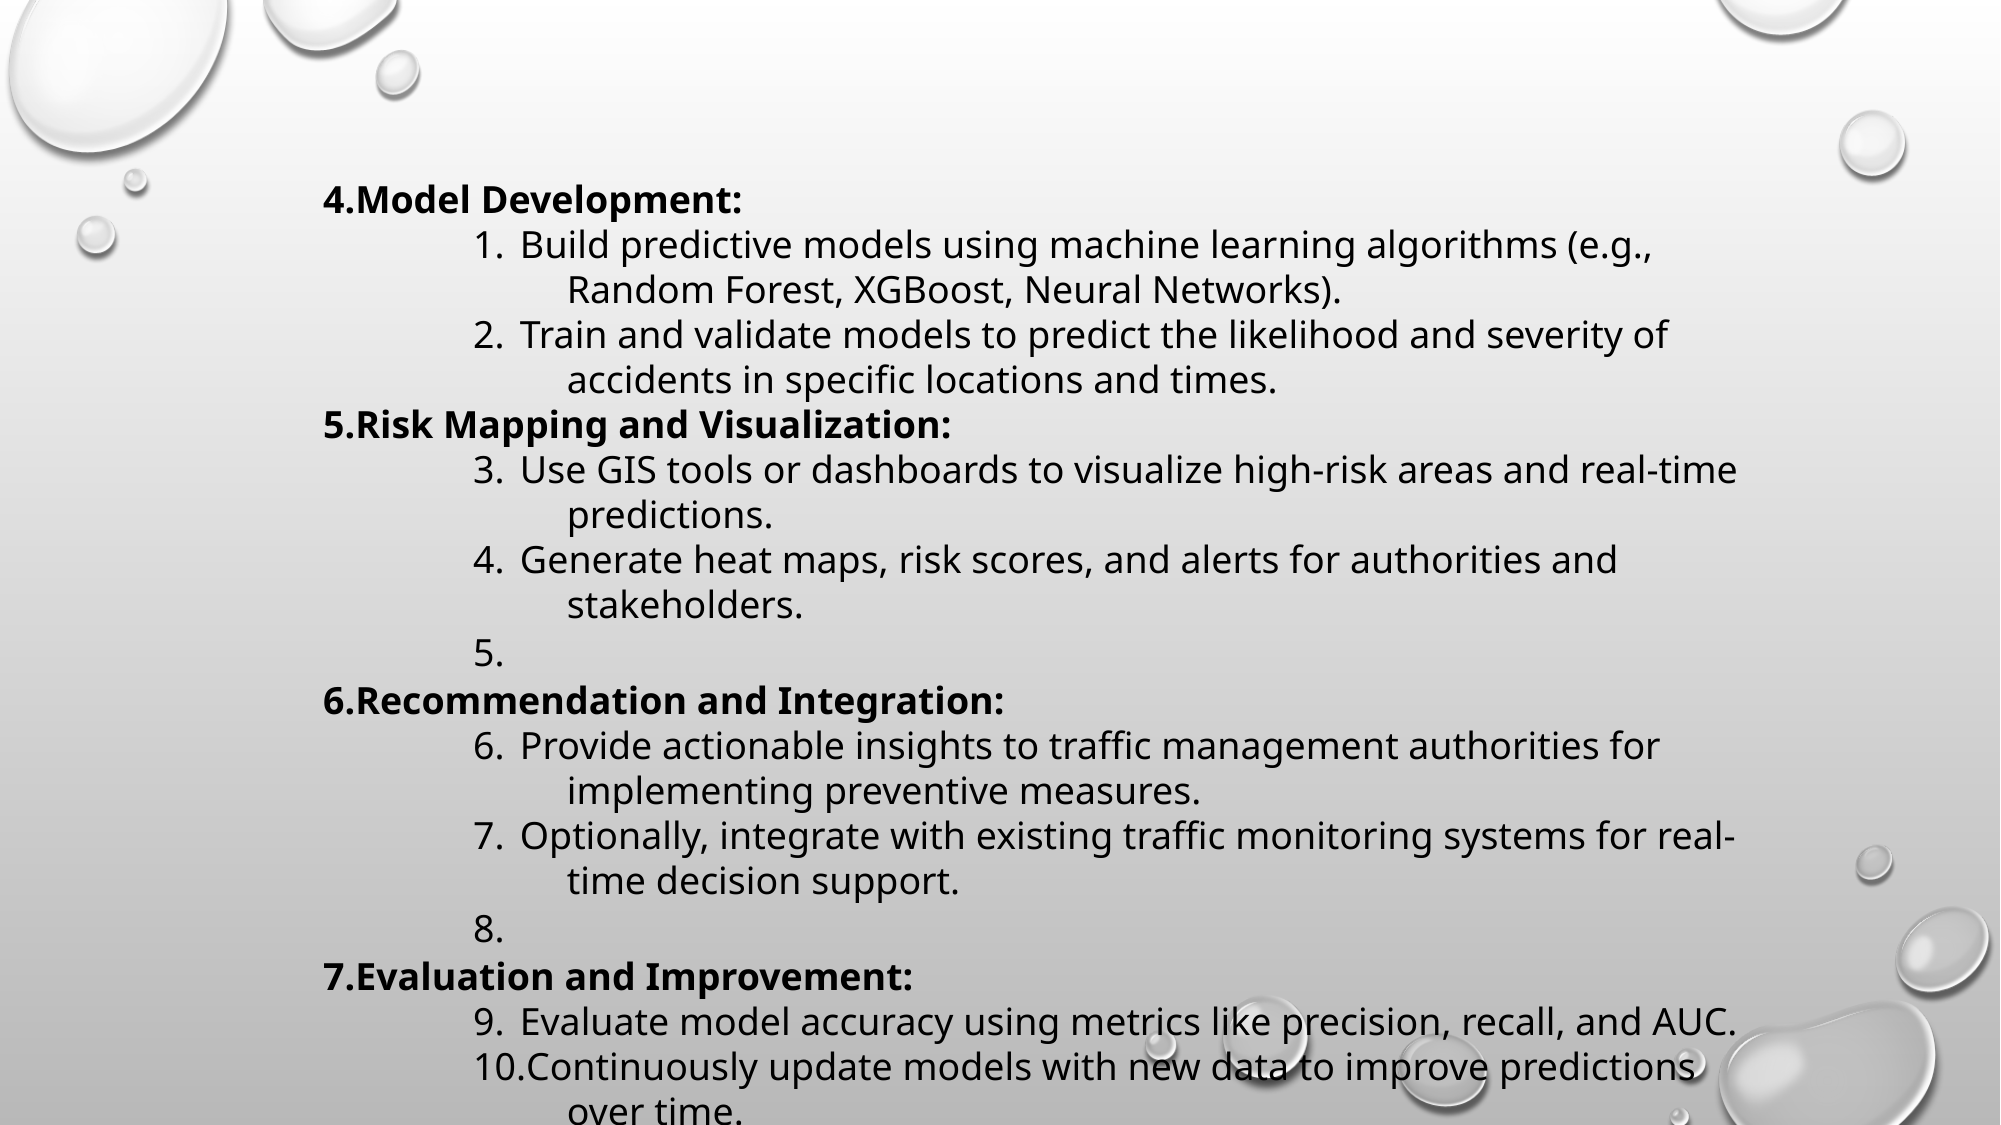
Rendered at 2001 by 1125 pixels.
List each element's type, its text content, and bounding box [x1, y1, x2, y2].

text_box 4.Model Development: Build predictive models using machine learning algorithms (e.g., Random Forest, XGBoost, Neural Networks). Train and validate models to predict the likelihood and severity of accidents in specific locations and times. 5.Risk Mapping and Visualization: Use GIS tools or dashboards to visualize high-risk areas and real-time predictions. Generate heat maps, risk scores, and alerts for authorities and stakeholders. 6.Recommendation and Integration: Provide actionable insights to traffic management authorities for implementing preventive measures. Optionally, integrate with existing traffic monitoring systems for real-time decision support. 7.Evaluation and Improvement: Evaluate model accuracy using metrics like precision, recall, and AUC. Continuously update models with new data to improve predictions over time. [308, 123, 1800, 1002]
